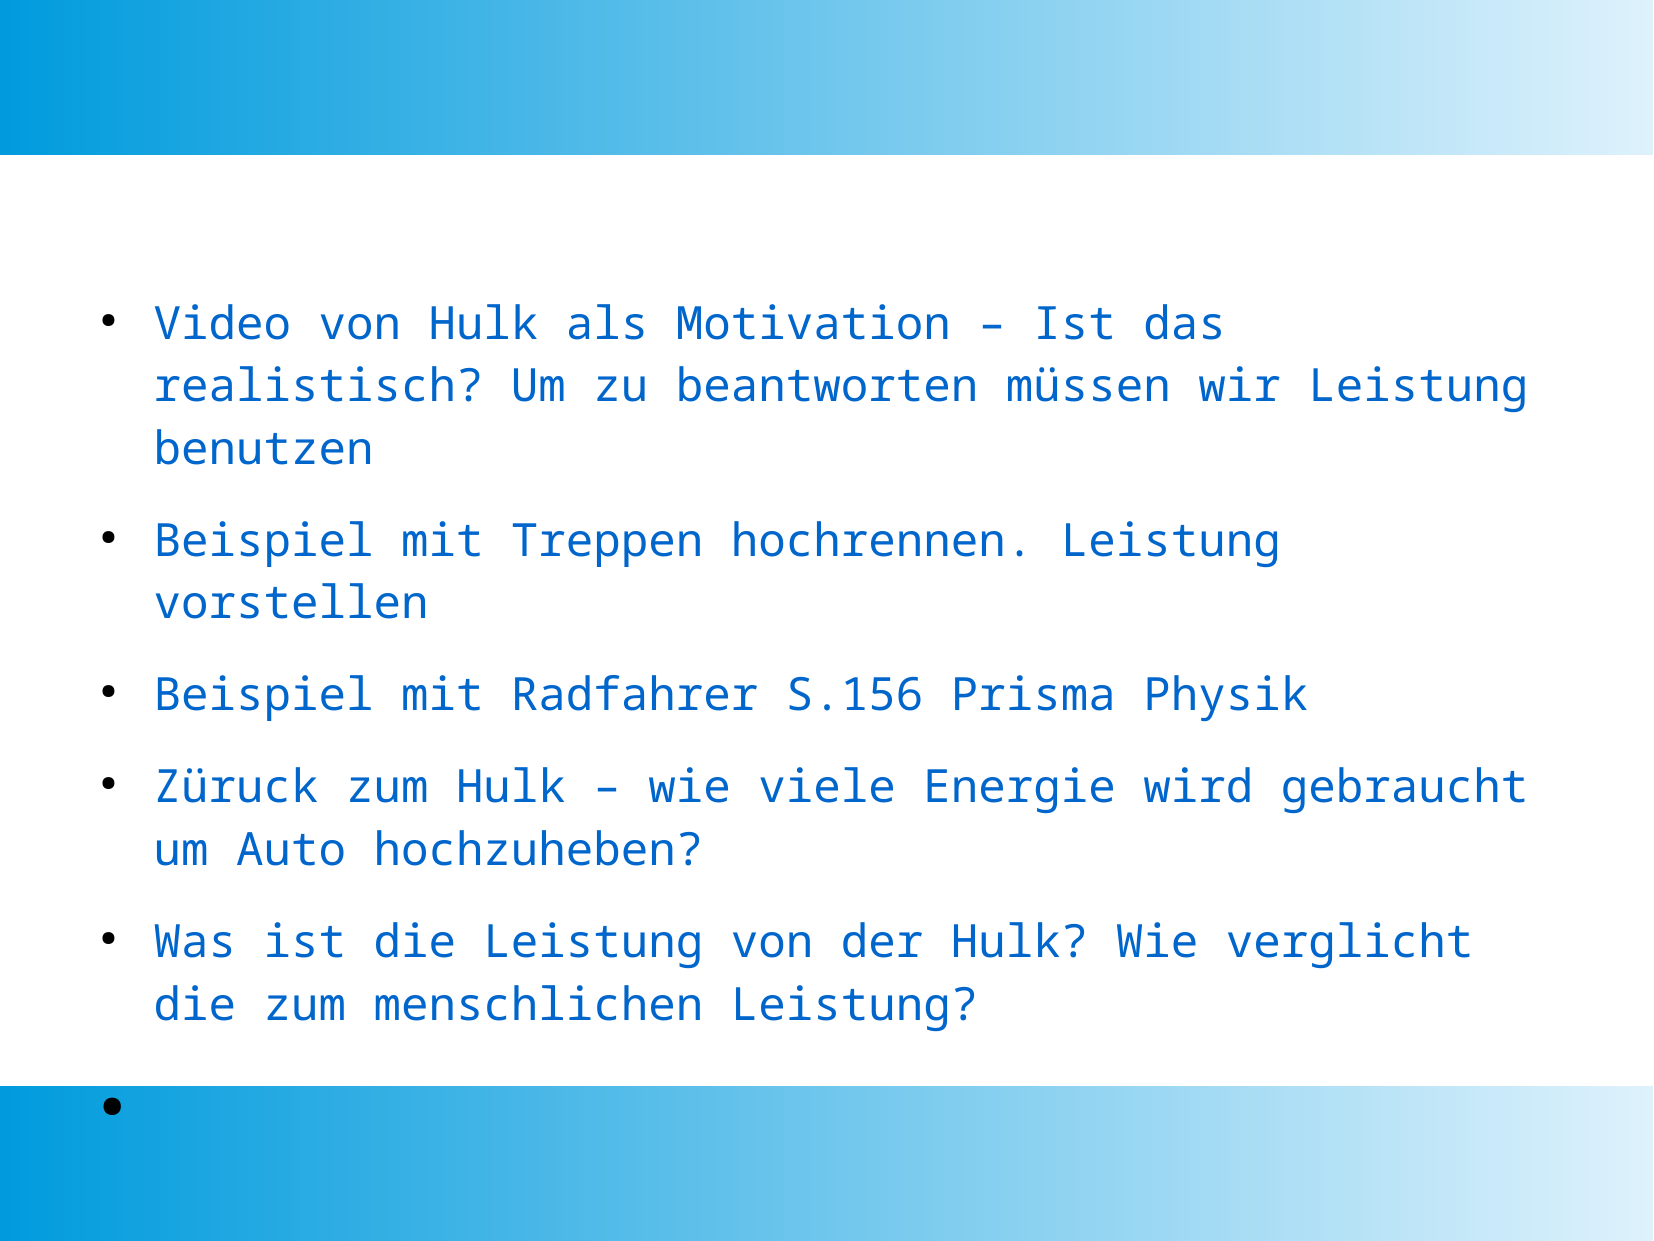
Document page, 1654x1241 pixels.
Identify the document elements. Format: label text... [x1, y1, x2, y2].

list Video von Hulk als Motivation – Ist das realistisch? Um zu beantworten müssen wir Leistung benutzen Beispiel mit Treppen hochrennen. Leistung vorstellen Beispiel mit Radfahrer S.156 Prisma Physik Züruck zum Hulk – wie viele Energie wird gebraucht um Auto hochzuheben? Was ist die Leistung von der Hulk? Wie verglicht die zum menschlichen Leistung? [82, 290, 1571, 1010]
